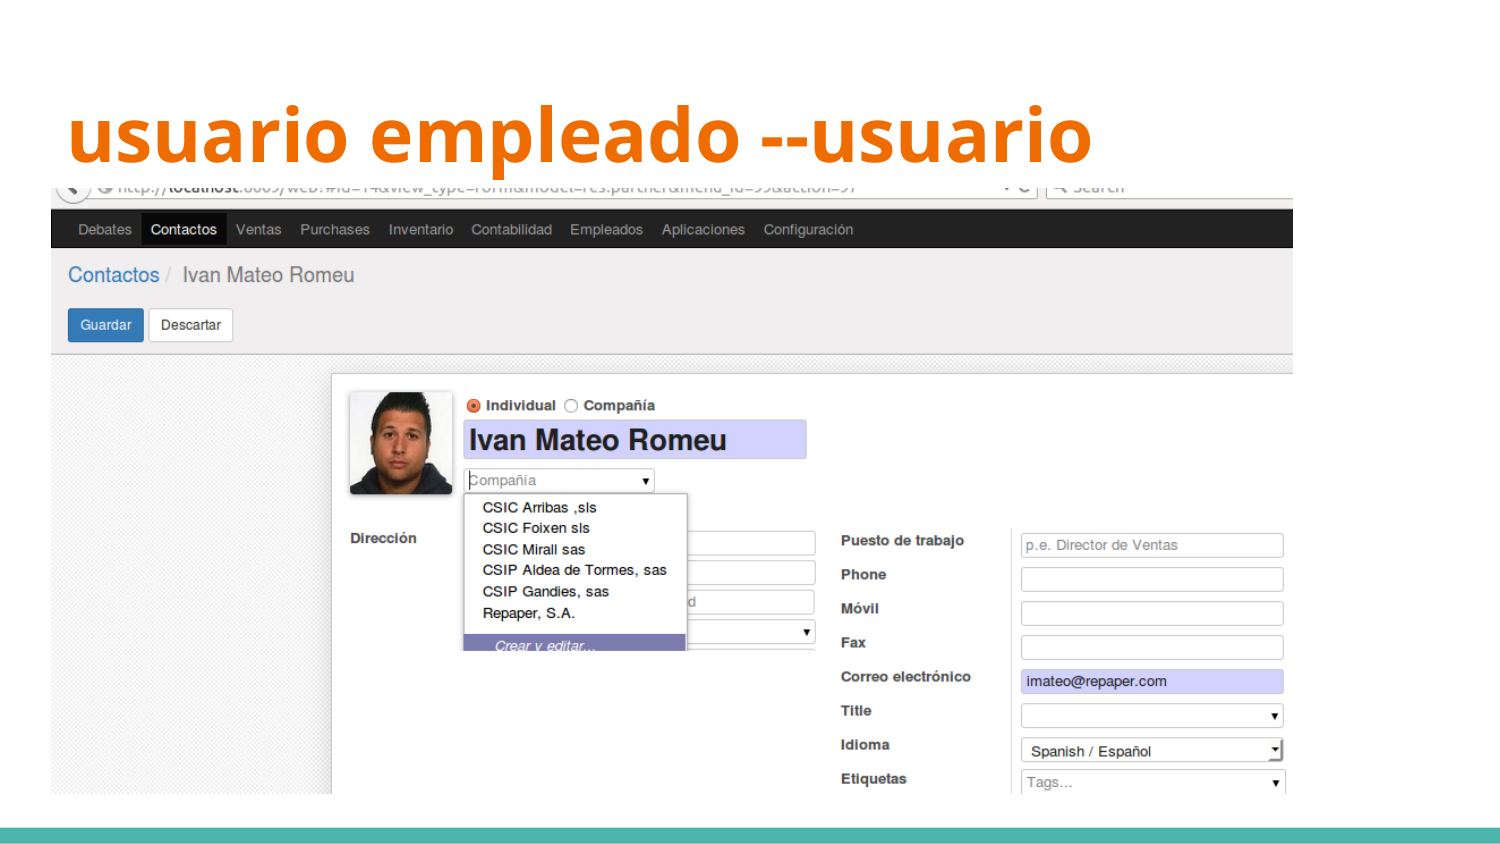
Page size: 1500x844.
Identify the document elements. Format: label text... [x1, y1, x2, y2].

picture [51, 188, 1293, 794]
title usuario empleado --usuario OpenERP [51, 72, 1449, 189]
